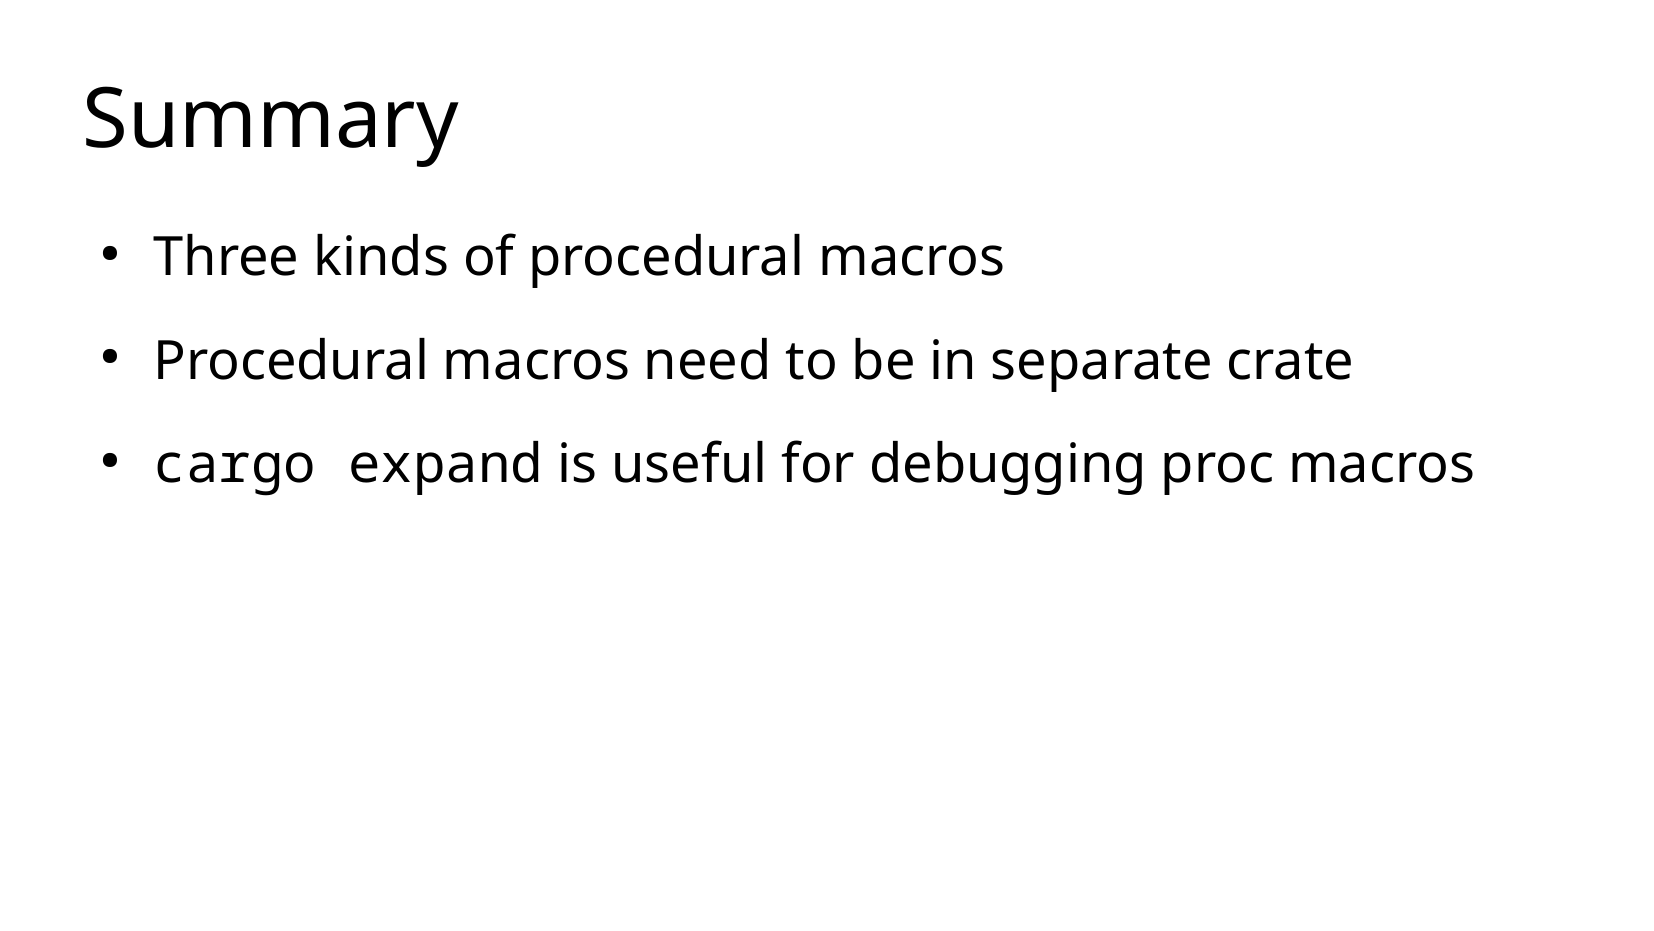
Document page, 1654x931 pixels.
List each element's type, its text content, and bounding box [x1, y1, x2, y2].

list Three kinds of procedural macros Procedural macros need to be in separate crate cargo expand is useful for debugging proc macros [82, 217, 1571, 758]
title Summary [82, 37, 1571, 193]
